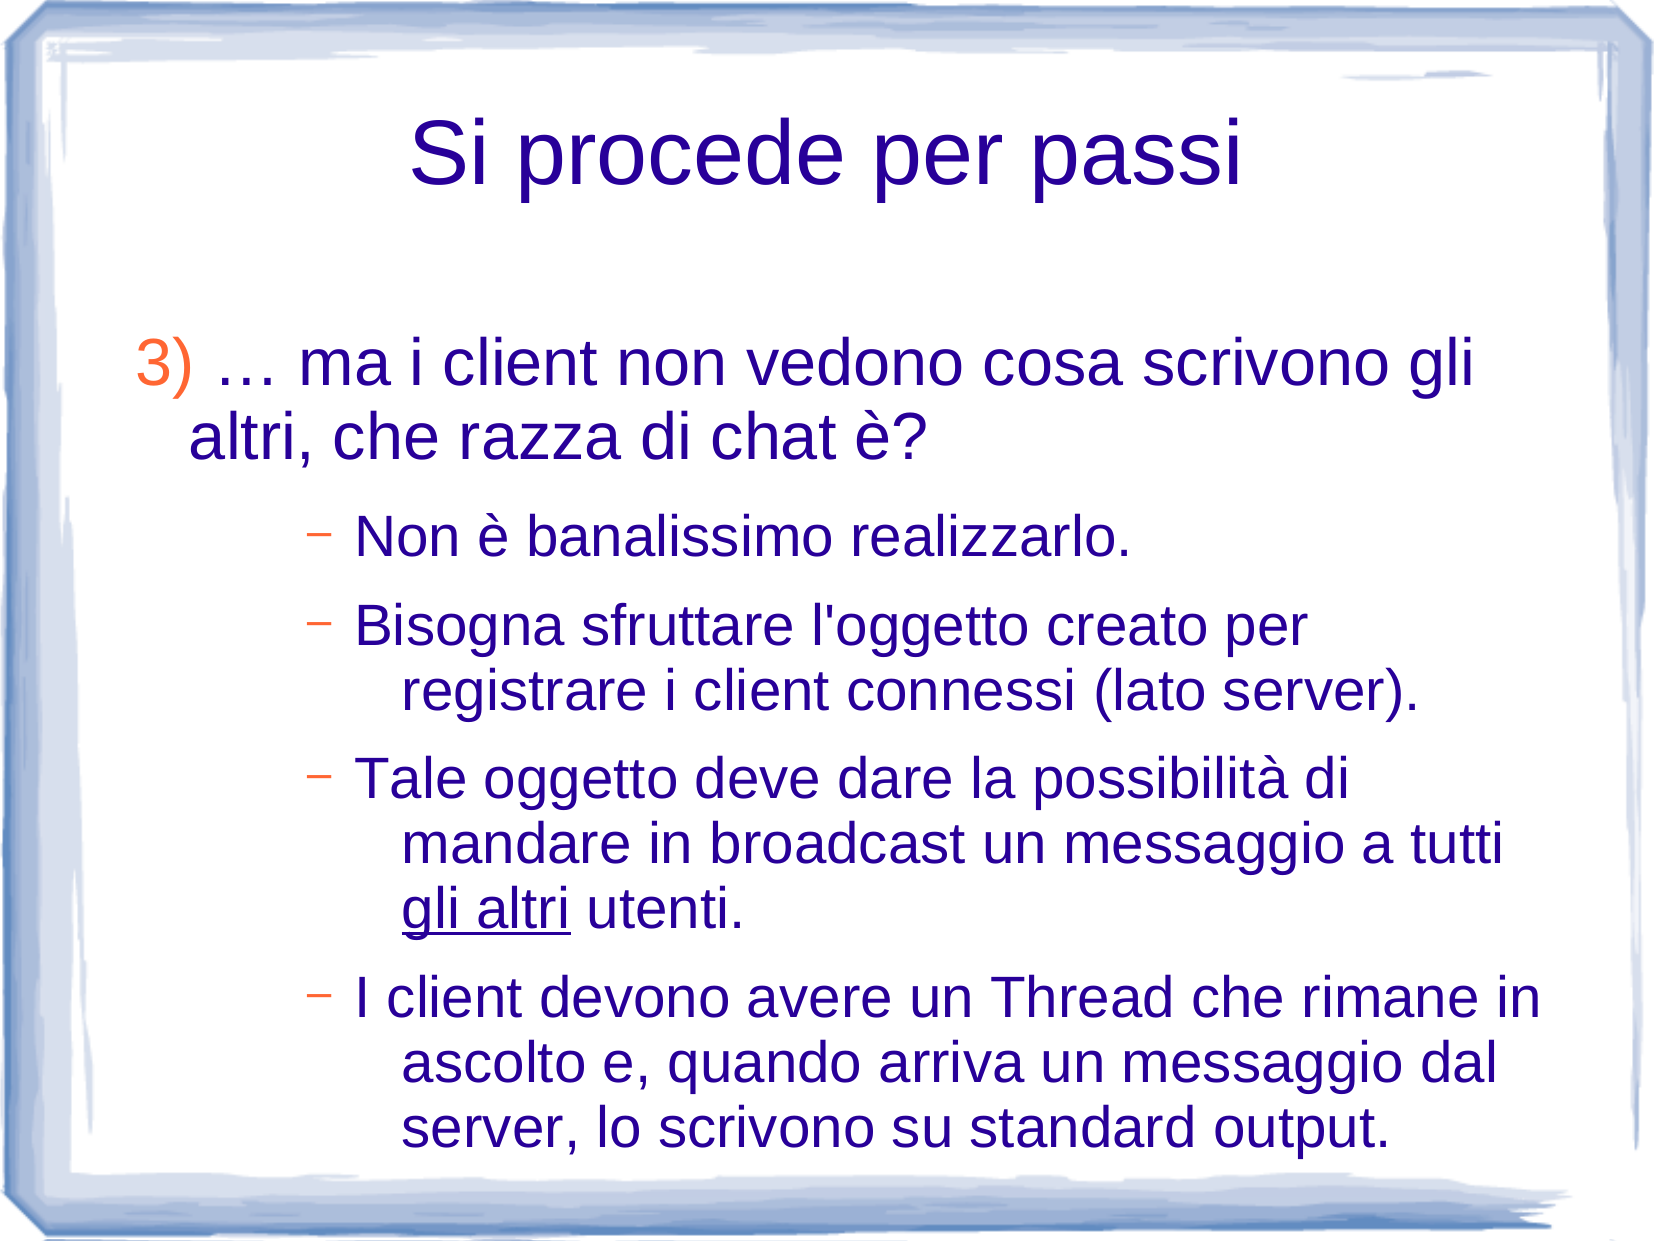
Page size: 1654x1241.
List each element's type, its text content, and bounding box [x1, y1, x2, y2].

list … ma i client non vedono cosa scrivono gli altri, che razza di chat è? Non è banalissimo realizzarlo. Bisogna sfruttare l'oggetto creato per registrare i client connessi (lato server). Tale oggetto deve dare la possibilità di mandare in broadcast un messaggio a tutti gli altri utenti. I client devono avere un Thread che rimane in ascolto e, quando arriva un messaggio dal server, lo scrivono su standard output. [118, 324, 1571, 1160]
title Si procede per passi [82, 49, 1571, 257]
picture [0, 0, 1654, 1241]
